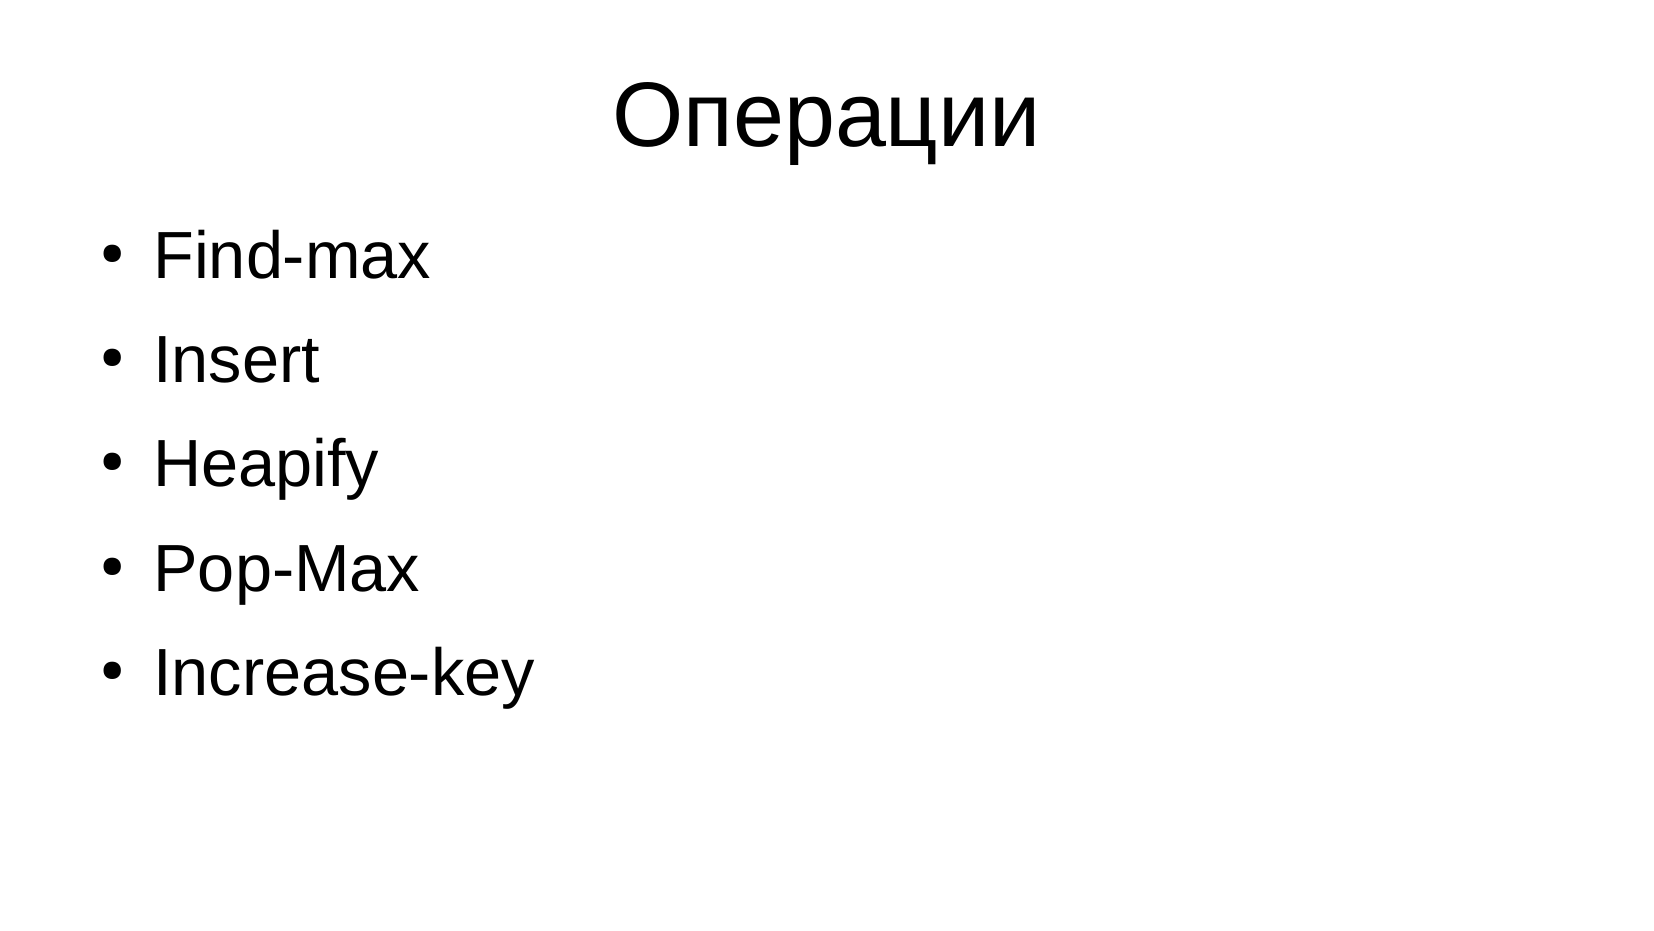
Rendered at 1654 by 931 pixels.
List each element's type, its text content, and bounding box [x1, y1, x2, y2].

list Find-max Insert Heapify Pop-Max Increase-key [82, 217, 1571, 758]
title Операции [82, 37, 1571, 193]
